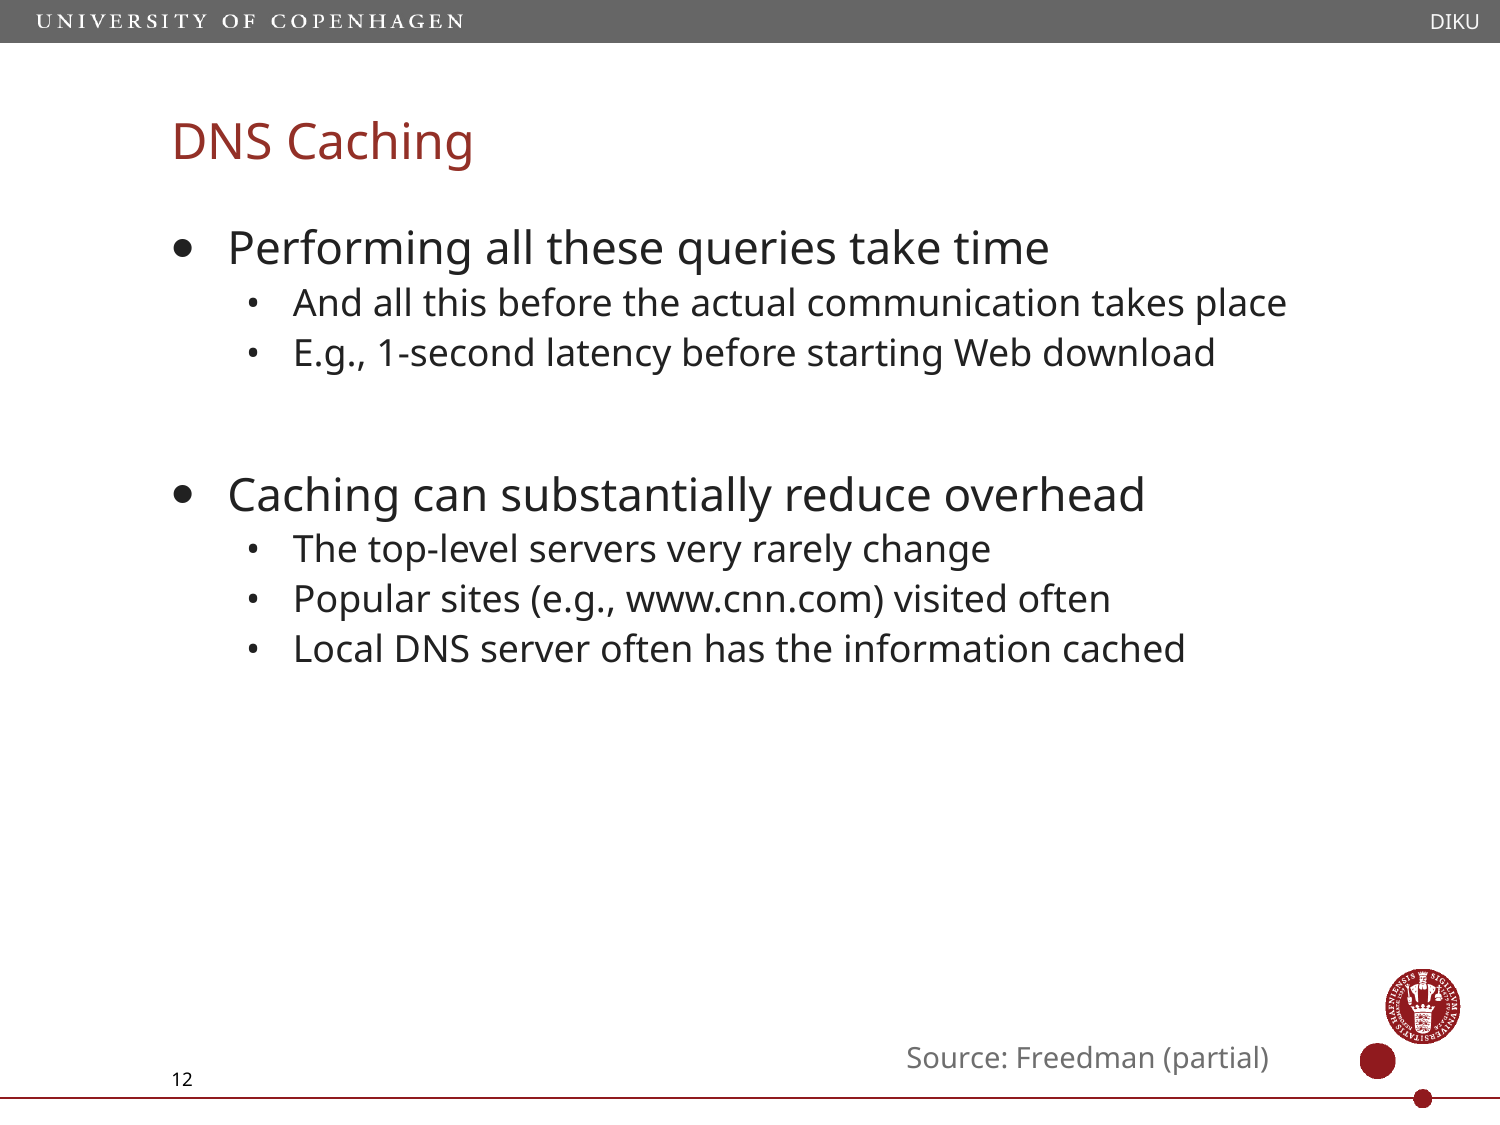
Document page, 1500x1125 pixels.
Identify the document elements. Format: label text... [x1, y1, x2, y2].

text_box Source: Freedman (partial) [891, 1031, 1341, 1083]
title DNS Caching [171, 75, 1329, 171]
picture [0, 910, 1500, 1122]
list Performing all these queries take time And all this before the actual communication takes place E.g., 1-second latency before starting Web download Caching can substantially reduce overhead The top-level servers very rarely change Popular sites (e.g., www.cnn.com) visited often Local DNS server often has the information cached [171, 225, 1329, 900]
text_box DIKU [469, 0, 1495, 43]
text_box <number> [171, 1067, 522, 1092]
